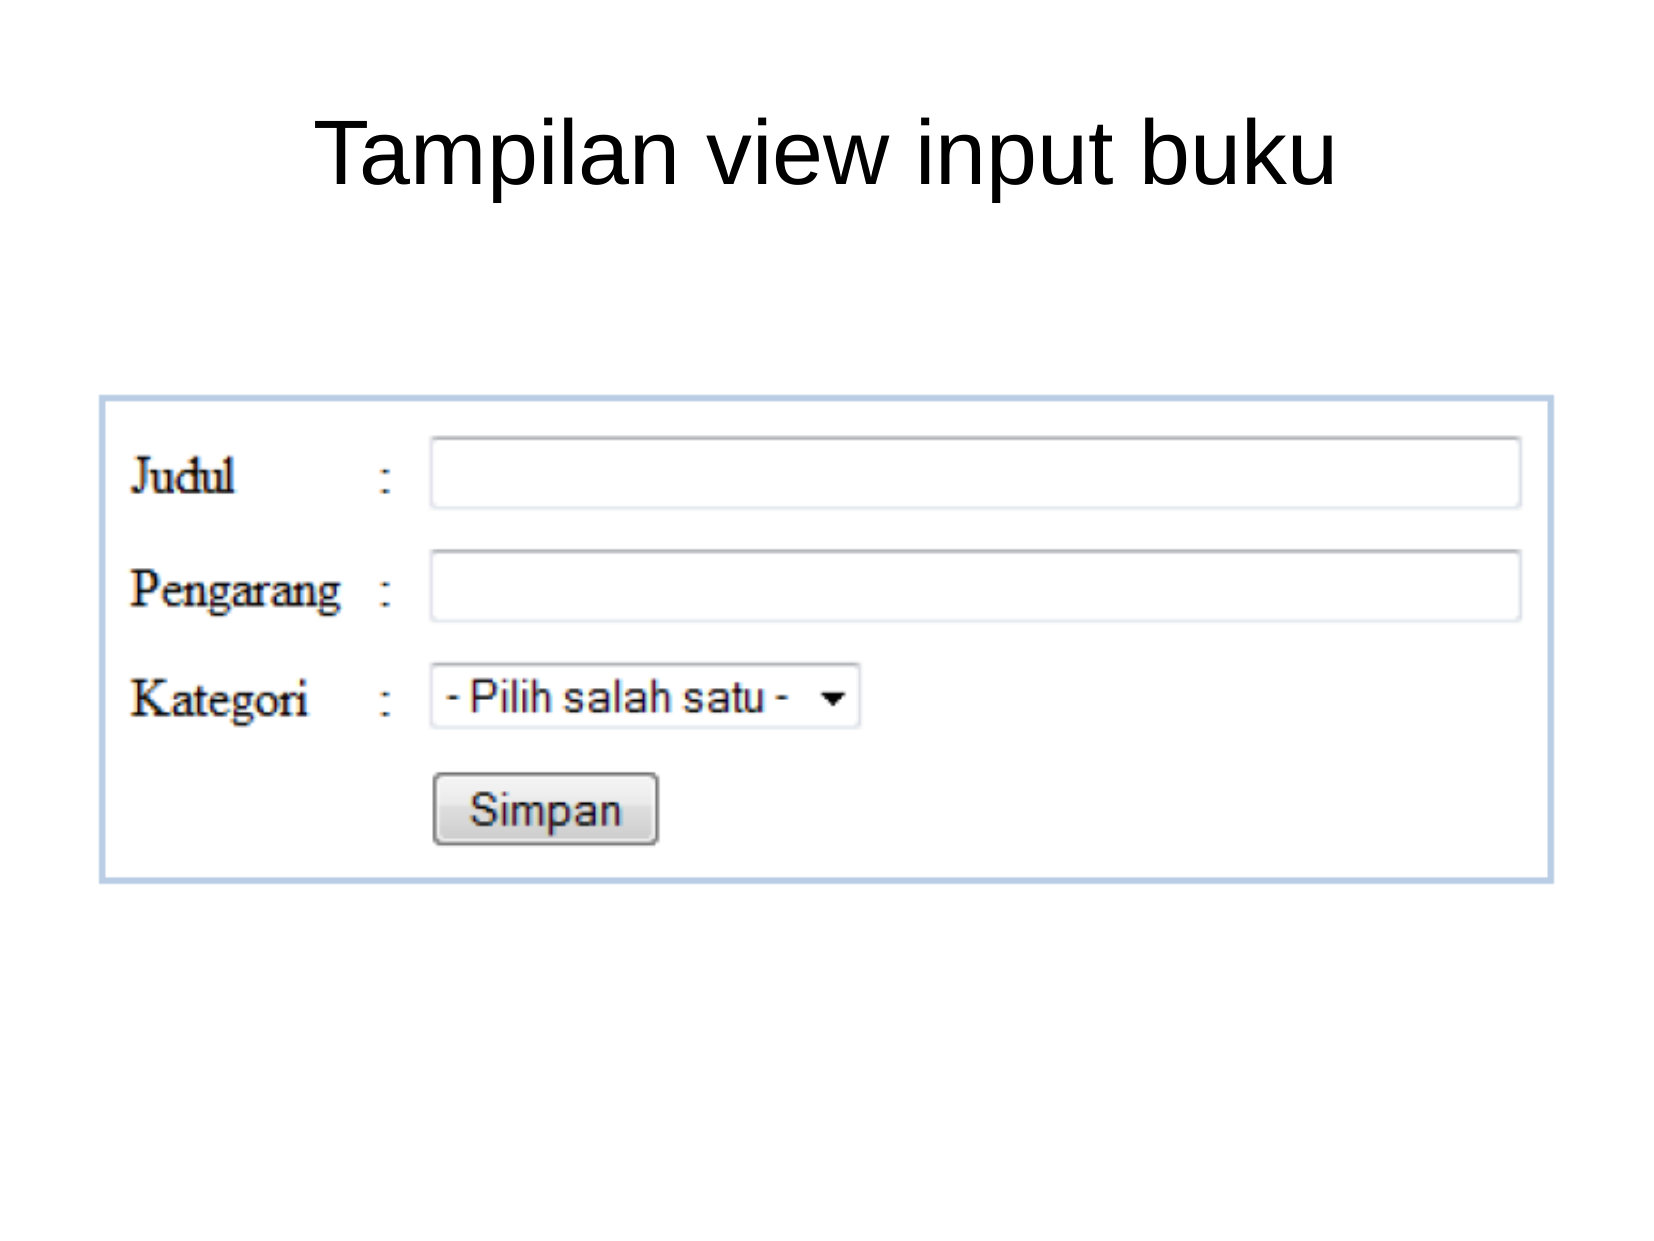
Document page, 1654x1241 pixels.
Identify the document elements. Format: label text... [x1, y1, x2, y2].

title Tampilan view input buku [82, 49, 1571, 257]
picture [91, 389, 1561, 893]
